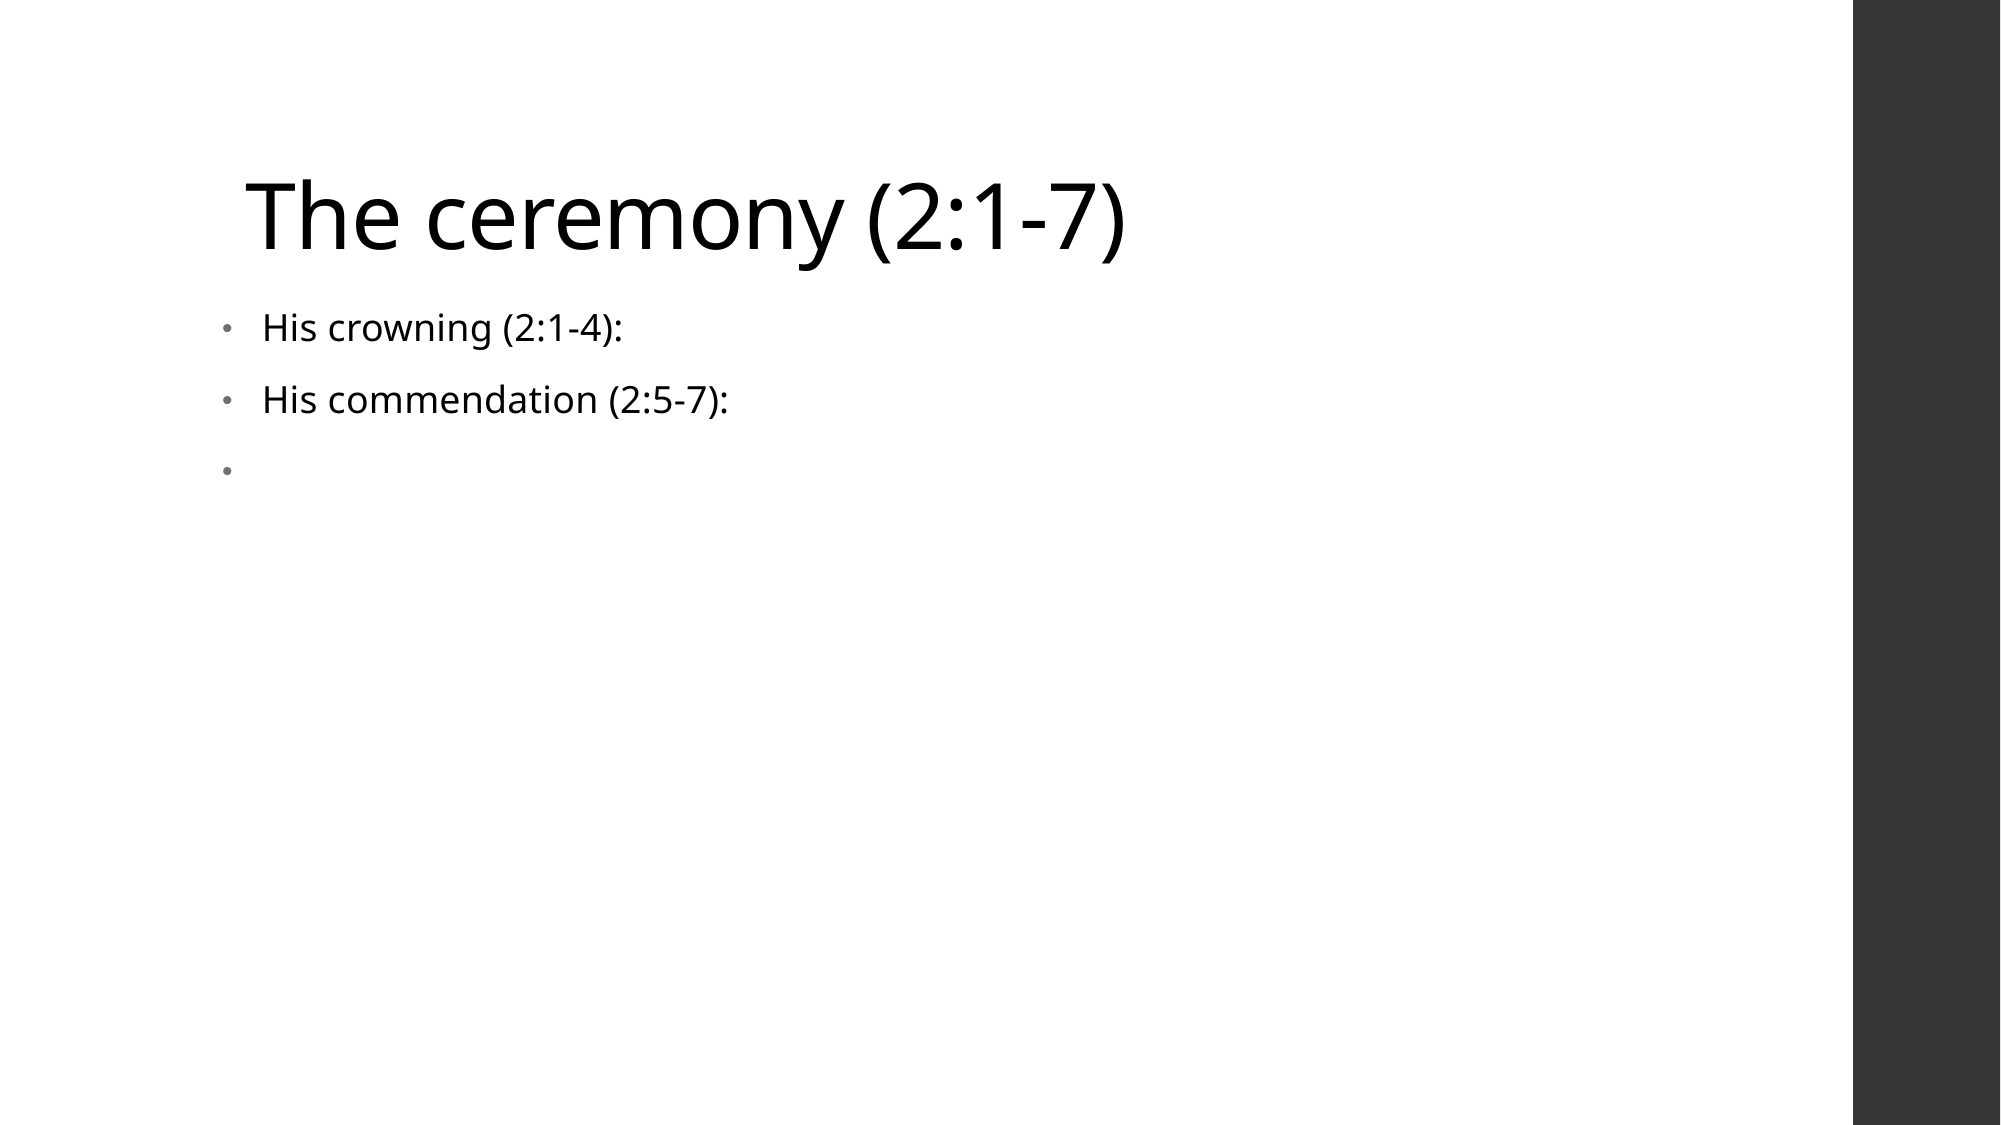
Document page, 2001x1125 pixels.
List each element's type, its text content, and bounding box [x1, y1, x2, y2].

list His crowning (2:1-4): His commendation (2:5-7): [206, 299, 1617, 1014]
title The ceremony (2:1-7) [206, 60, 1797, 278]
